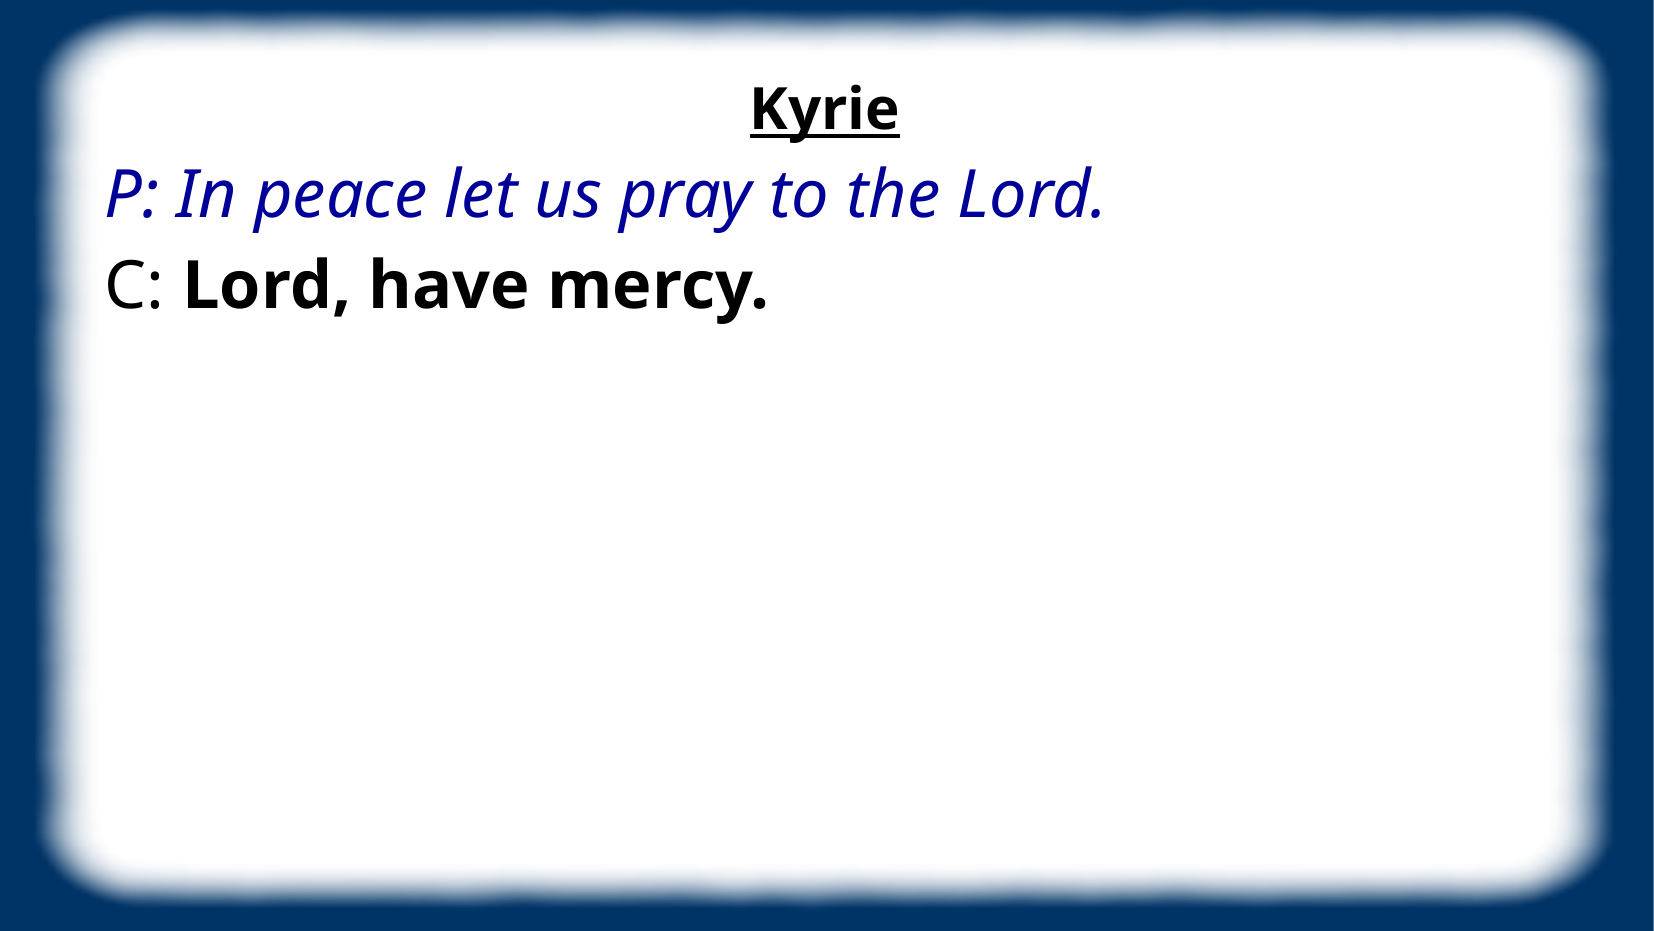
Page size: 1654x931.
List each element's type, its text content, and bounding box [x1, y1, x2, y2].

picture [0, 0, 1654, 931]
text_box Kyrie P: In peace let us pray to the Lord. C: Lord, have mercy. [90, 60, 1561, 330]
